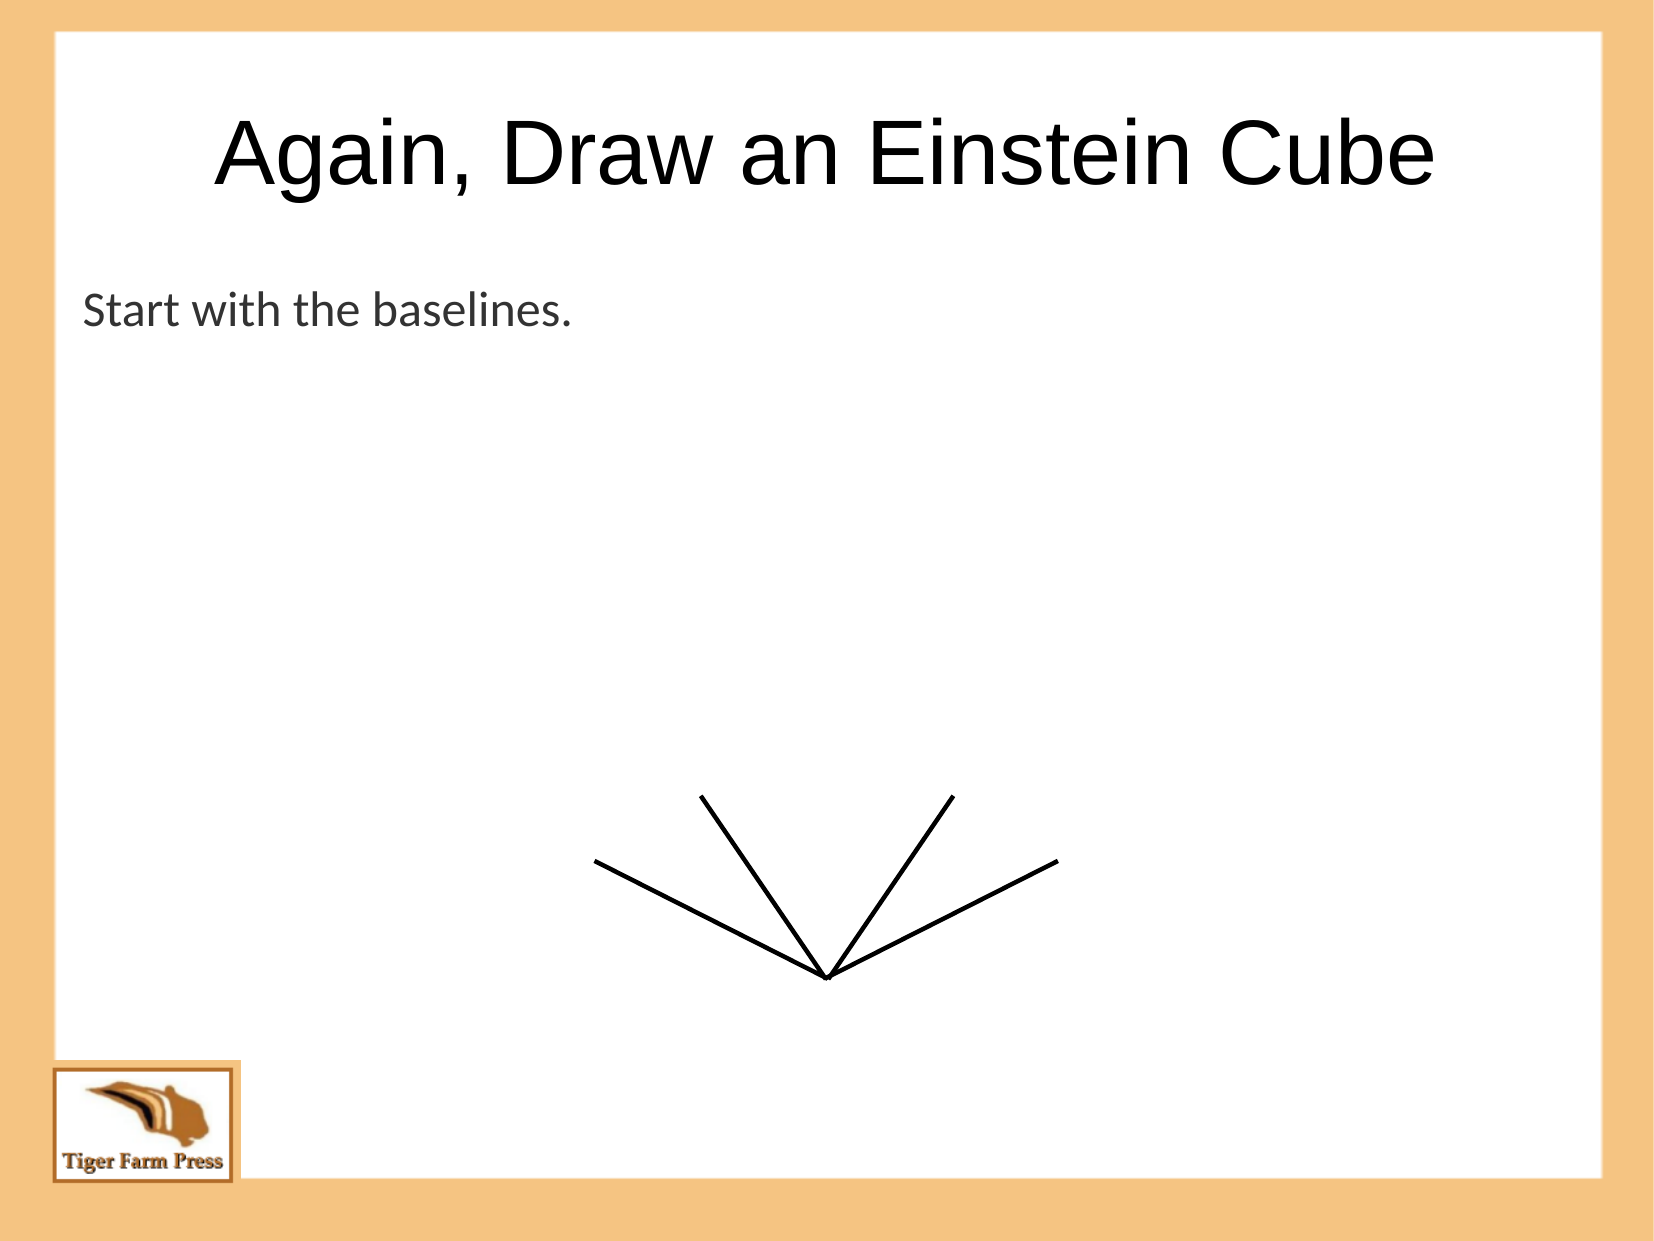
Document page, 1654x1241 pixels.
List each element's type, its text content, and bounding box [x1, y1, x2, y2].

list Start with the baselines. [82, 290, 1571, 1109]
picture [0, 0, 1654, 1241]
title Again, Draw an Einstein Cube [82, 49, 1571, 257]
